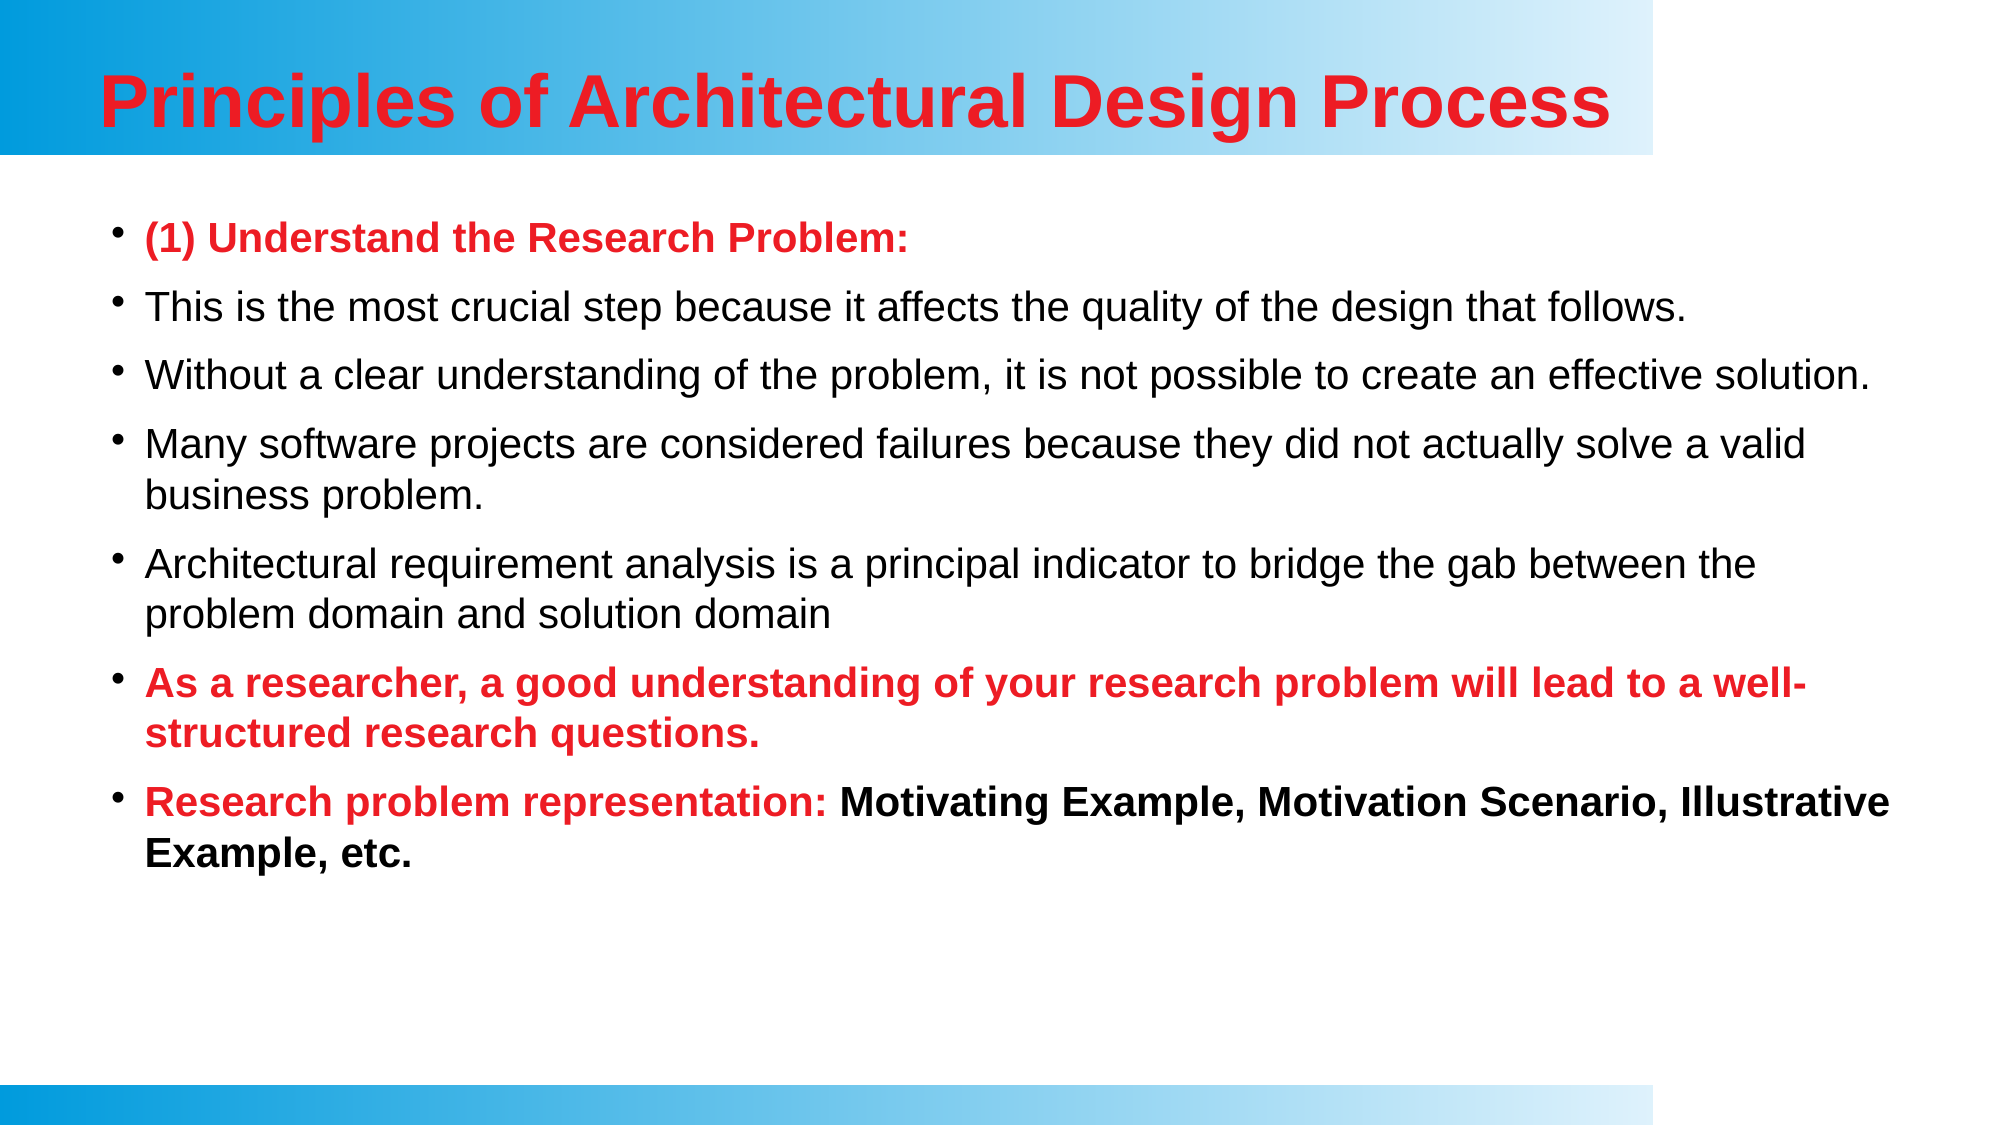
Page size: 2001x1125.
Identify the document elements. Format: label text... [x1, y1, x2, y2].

title Principles of Architectural Design Process [99, 3, 1900, 192]
list (1) Understand the Research Problem: This is the most crucial step because it affects the quality of the design that follows. Without a clear understanding of the problem, it is not possible to create an effective solution. Many software projects are considered failures because they did not actually solve a valid business problem. Architectural requirement analysis is a principal indicator to bridge the gab between the problem domain and solution domain As a researcher, a good understanding of your research problem will lead to a well-structured research questions. Research problem representation: Motivating Example, Motivation Scenario, Illustrative Example, etc. [99, 210, 1900, 916]
